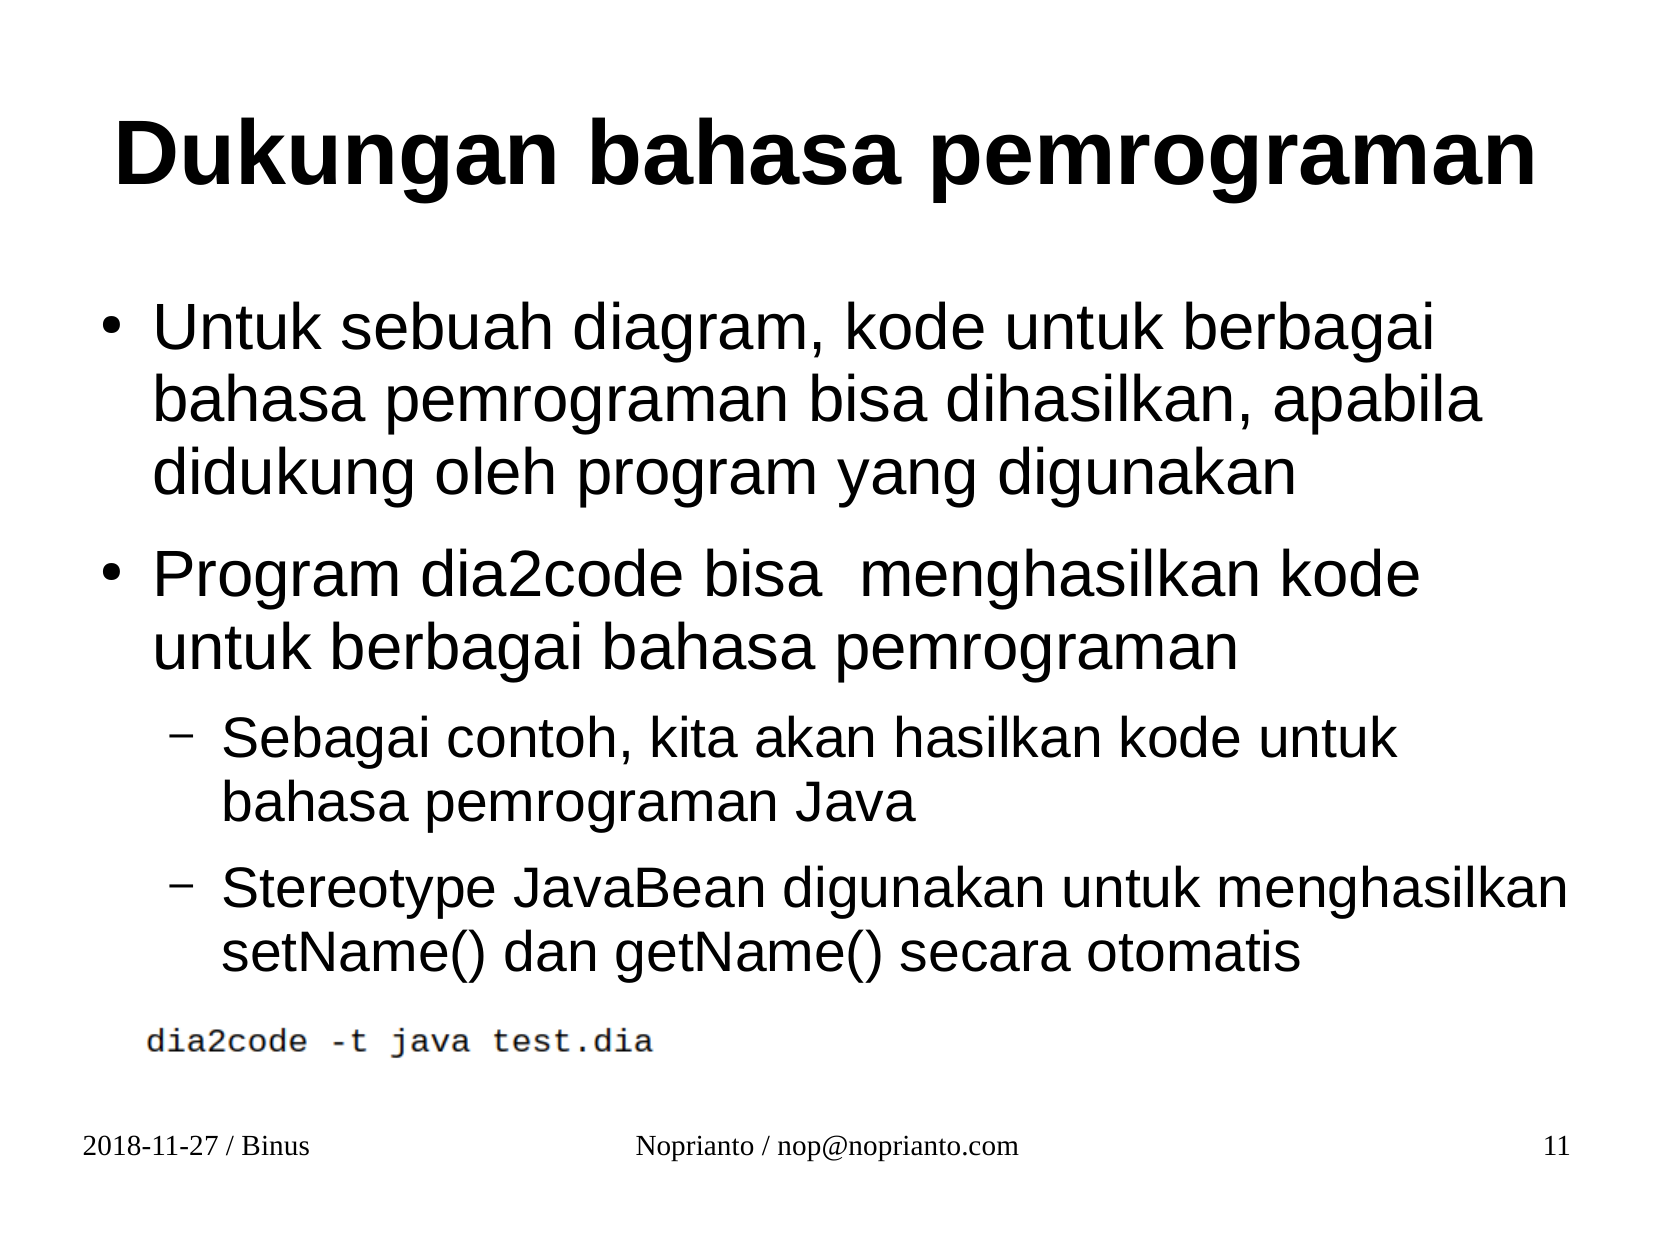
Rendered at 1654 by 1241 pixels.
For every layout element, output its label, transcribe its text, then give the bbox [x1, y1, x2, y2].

picture [135, 1011, 679, 1081]
list Untuk sebuah diagram, kode untuk berbagai bahasa pemrograman bisa dihasilkan, apabila didukung oleh program yang digunakan Program dia2code bisa menghasilkan kode untuk berbagai bahasa pemrograman Sebagai contoh, kita akan hasilkan kode untuk bahasa pemrograman Java Stereotype JavaBean digunakan untuk menghasilkan setName() dan getName() secara otomatis [82, 290, 1571, 1010]
title Dukungan bahasa pemrograman [82, 49, 1571, 257]
